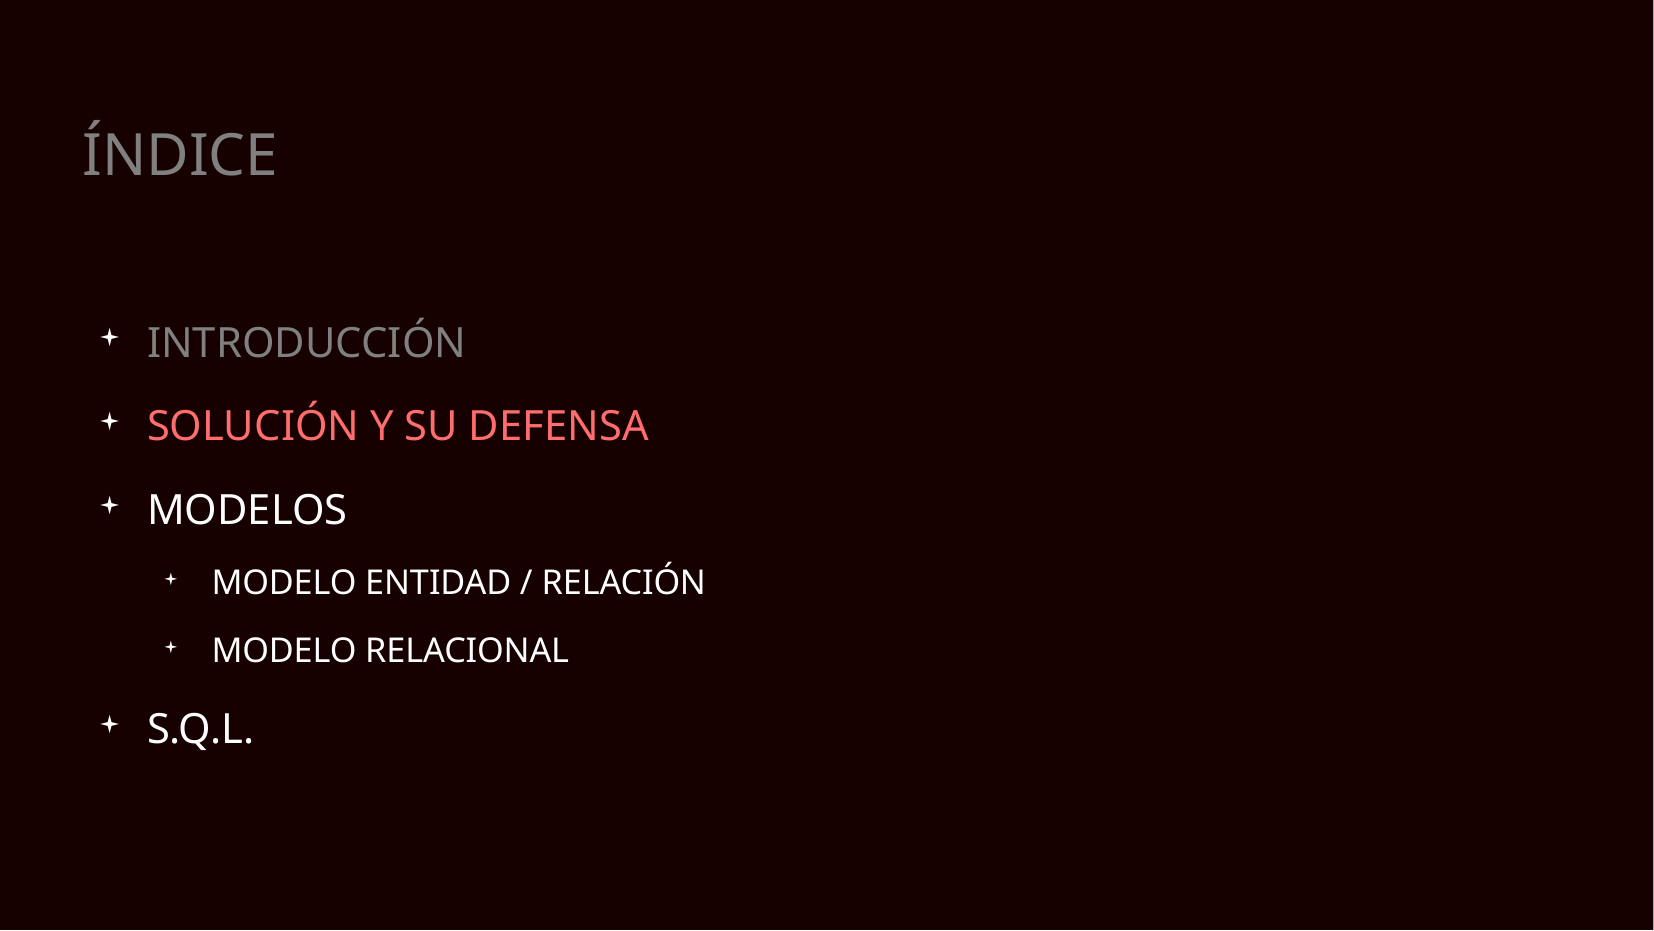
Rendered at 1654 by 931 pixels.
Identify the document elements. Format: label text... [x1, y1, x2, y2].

list INTRODUCCIÓN SOLUCIÓN Y SU DEFENSA MODELOS MODELO ENTIDAD / RELACIÓN MODELO RELACIONAL S.Q.L. [82, 217, 1571, 758]
title ÍNDICE [82, 37, 1571, 193]
